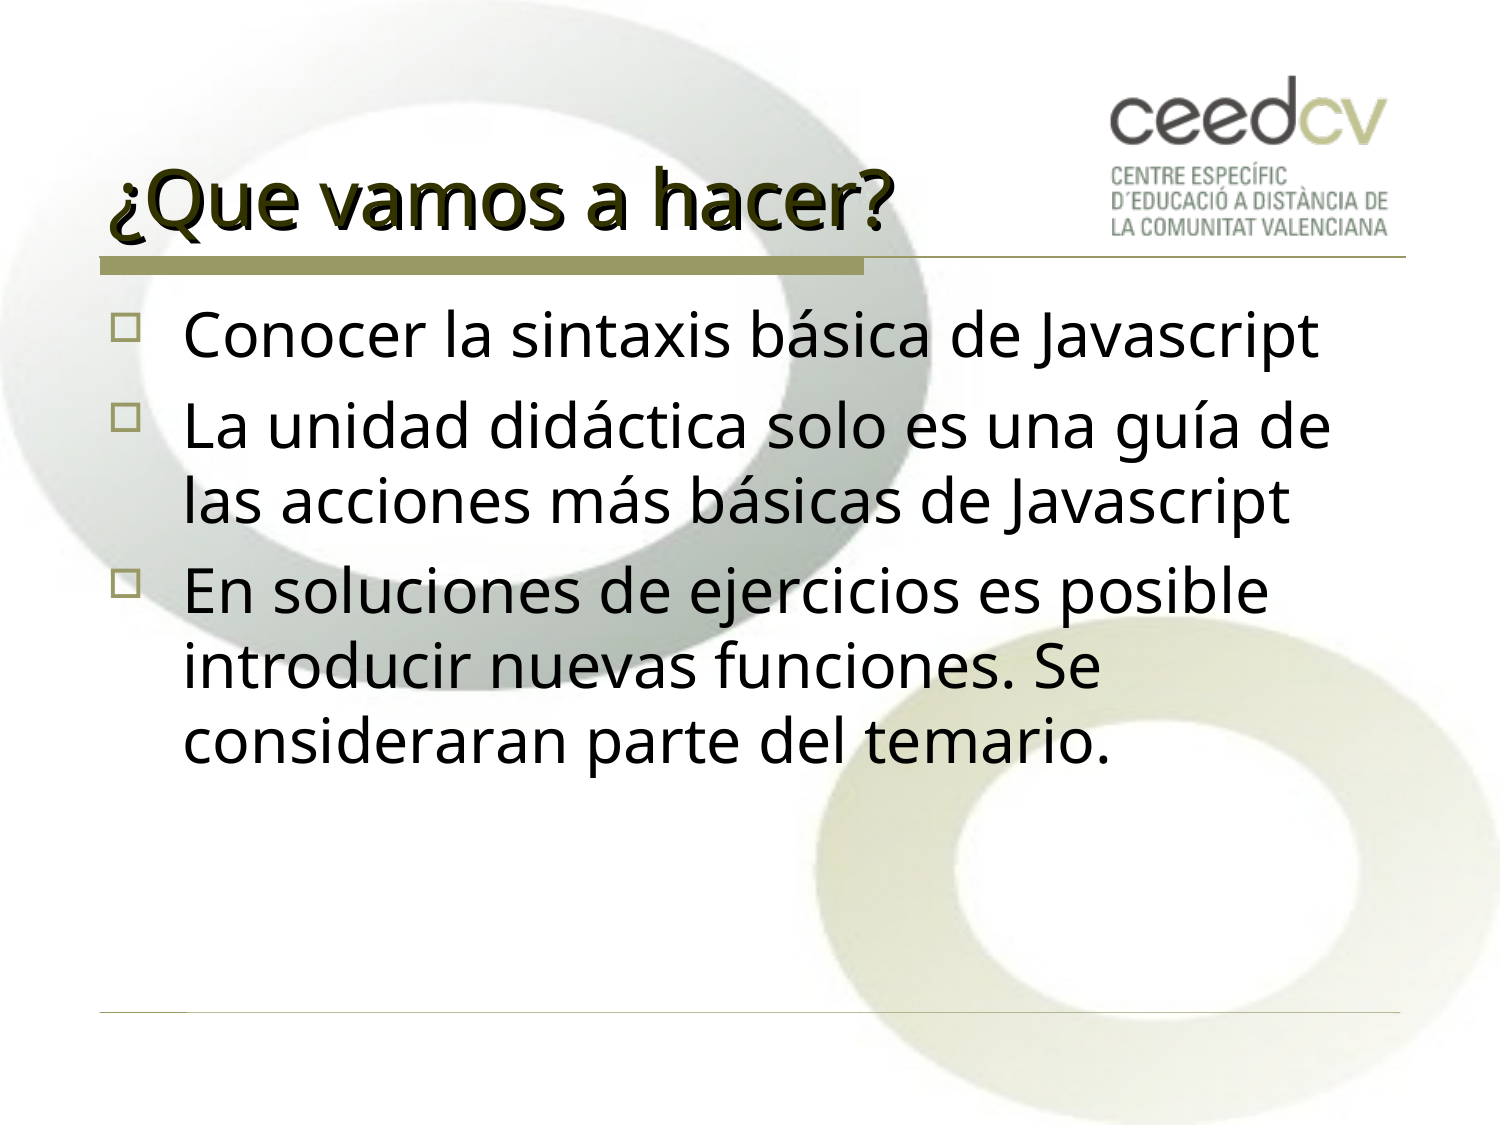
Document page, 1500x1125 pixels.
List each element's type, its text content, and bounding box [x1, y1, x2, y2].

title ¿Que vamos a hacer? [94, 50, 1407, 250]
picture [0, 0, 1500, 1125]
list Conocer la sintaxis básica de Javascript La unidad didáctica solo es una guía de las acciones más básicas de Javascript En soluciones de ejercicios es posible introducir nuevas funciones. Se consideraran parte del temario. [92, 287, 1353, 1013]
